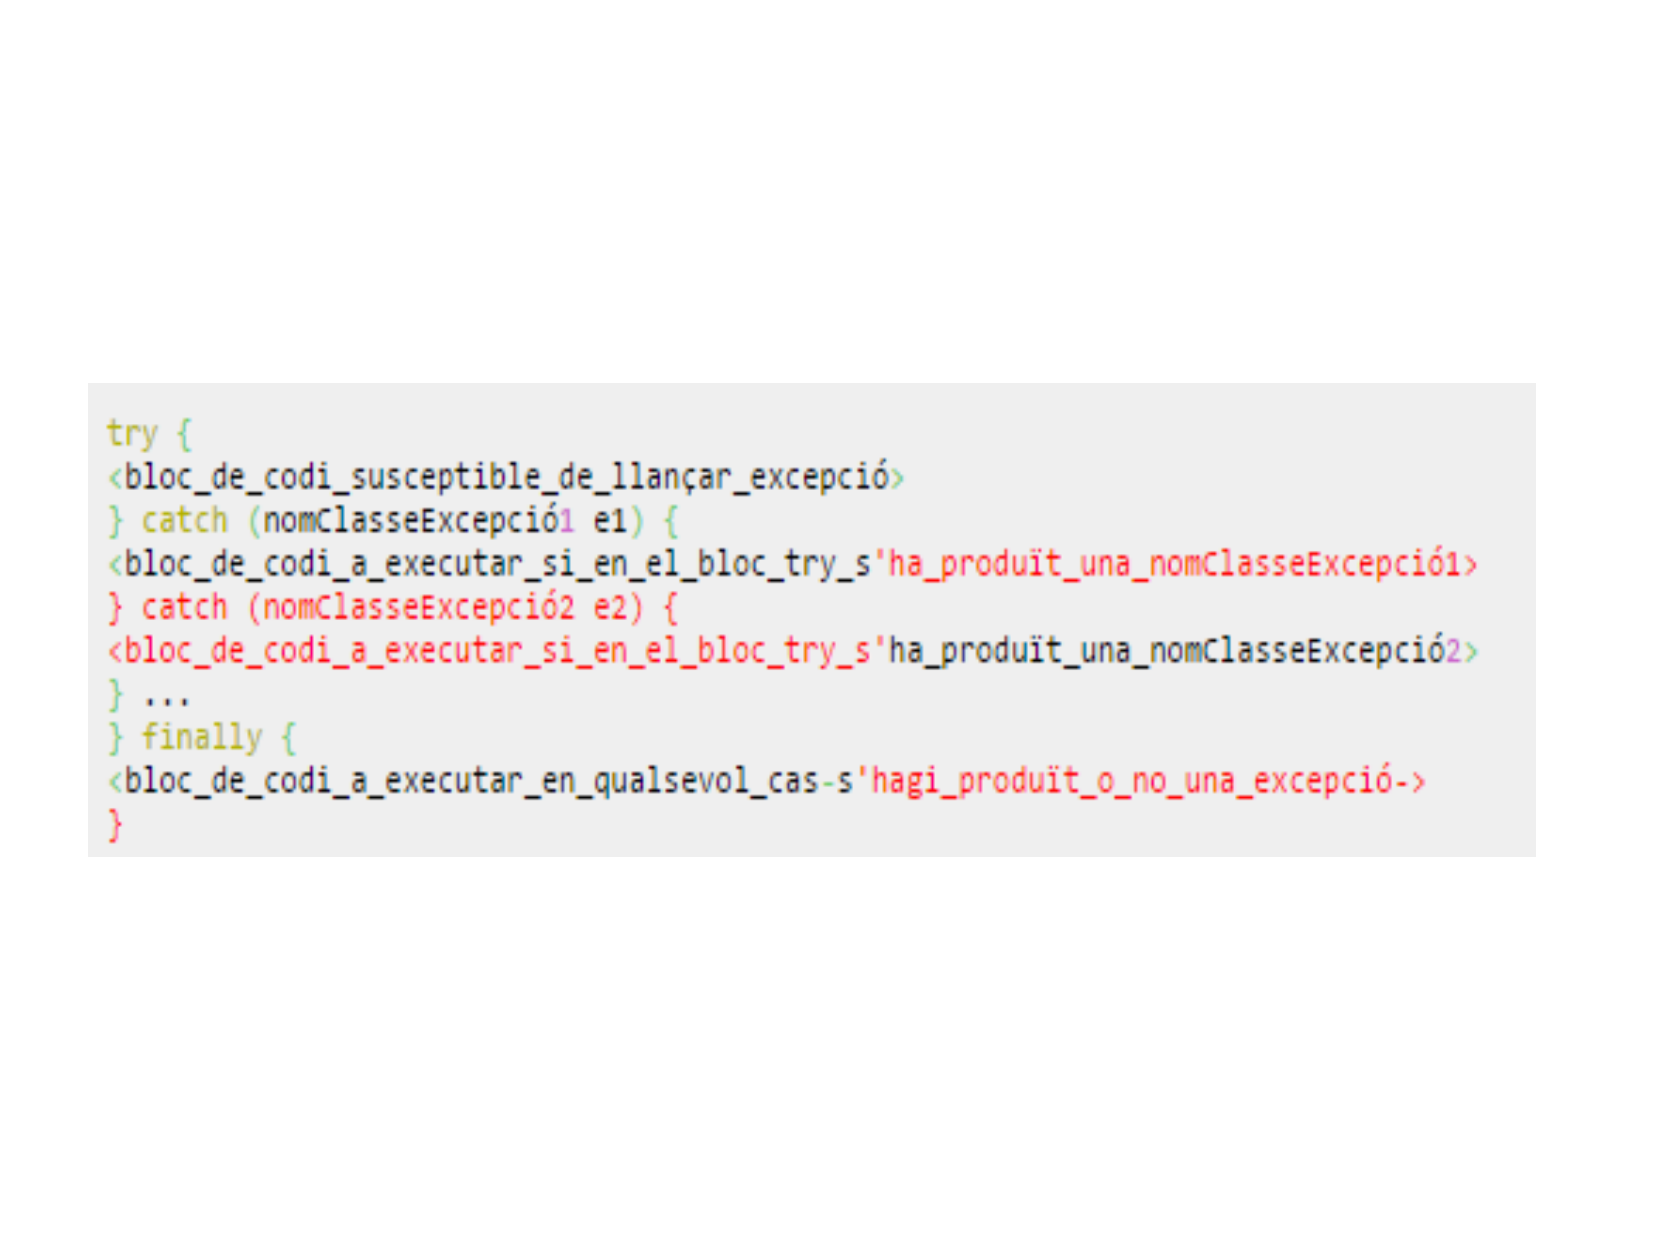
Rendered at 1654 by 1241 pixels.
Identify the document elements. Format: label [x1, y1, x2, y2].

picture [88, 383, 1536, 857]
